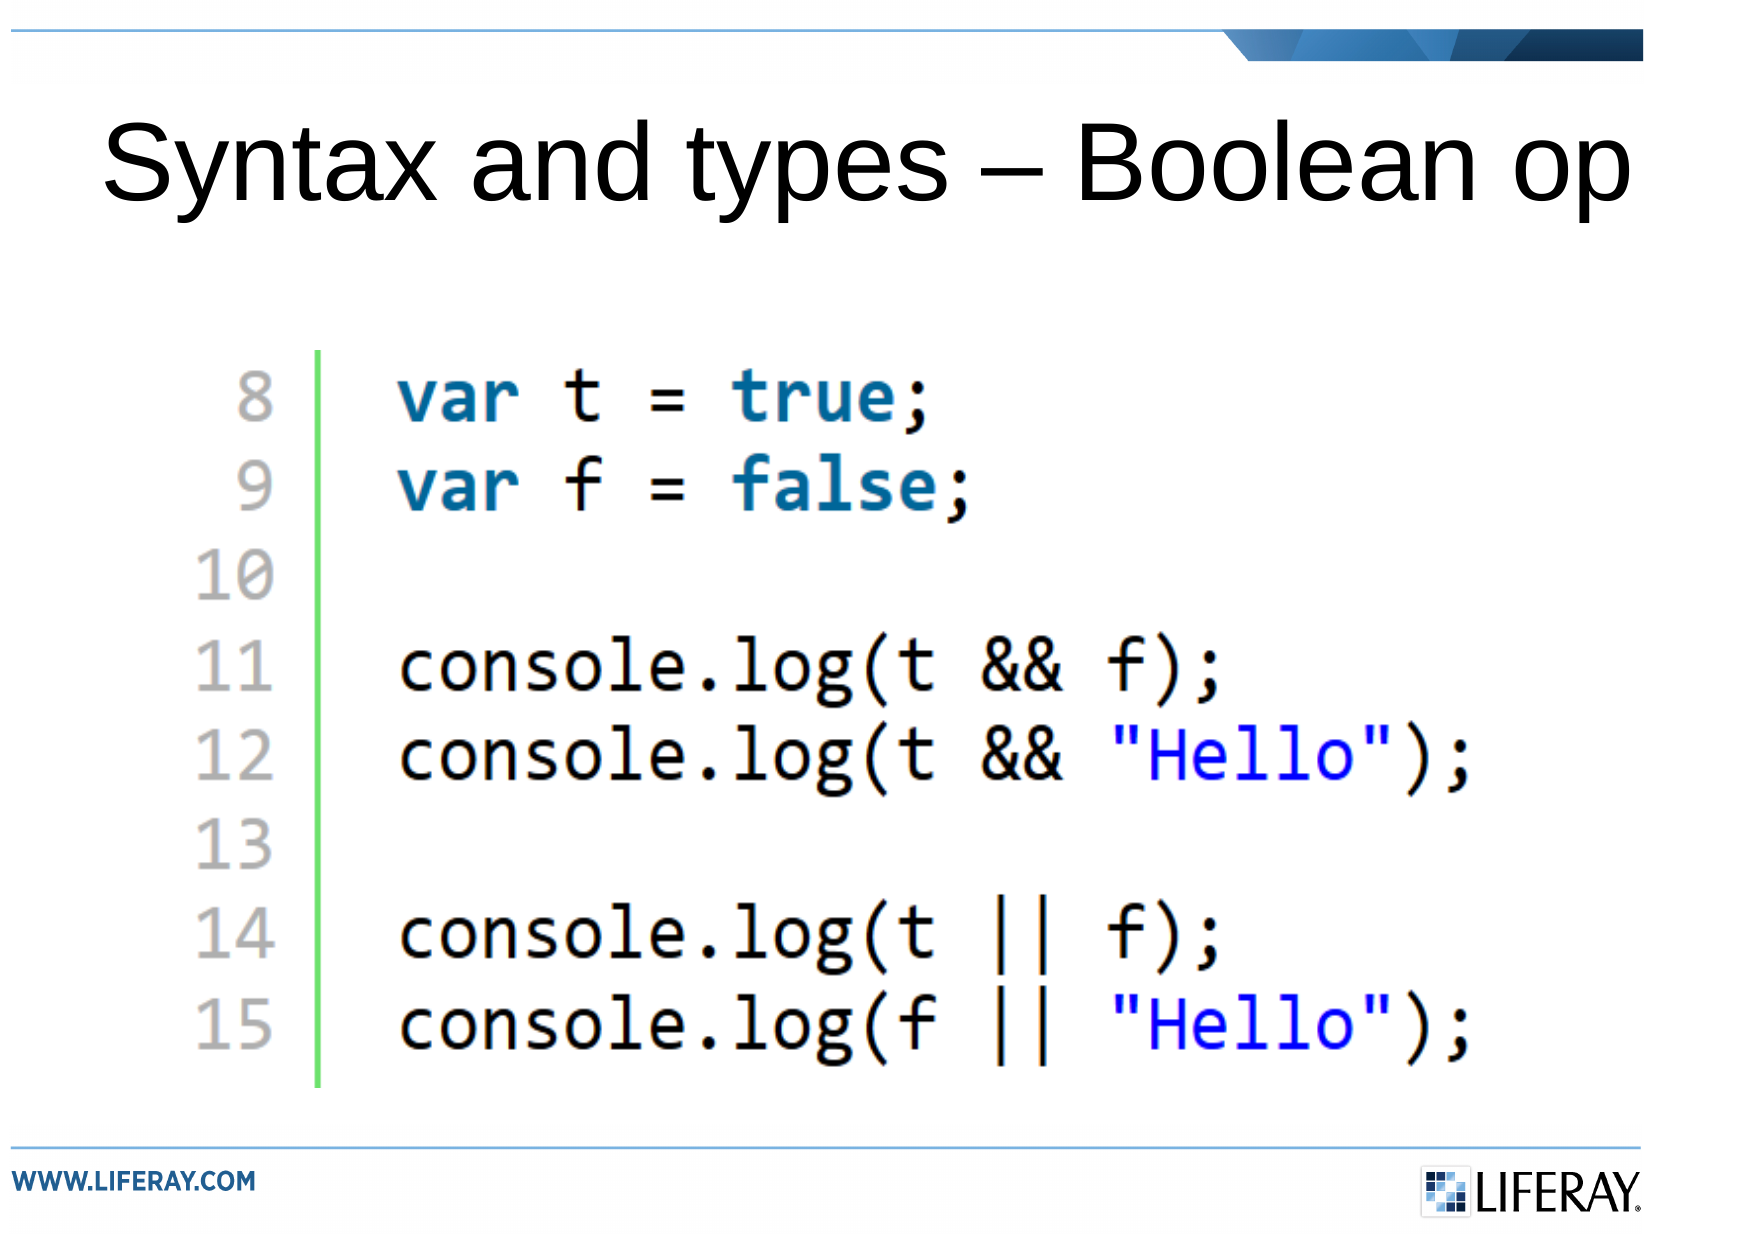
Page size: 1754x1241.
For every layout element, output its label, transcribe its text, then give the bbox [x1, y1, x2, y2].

picture [157, 350, 1496, 1088]
picture [9, 1124, 1642, 1234]
picture [11, 0, 1644, 84]
title Syntax and types – Boolean op [86, 57, 1651, 266]
